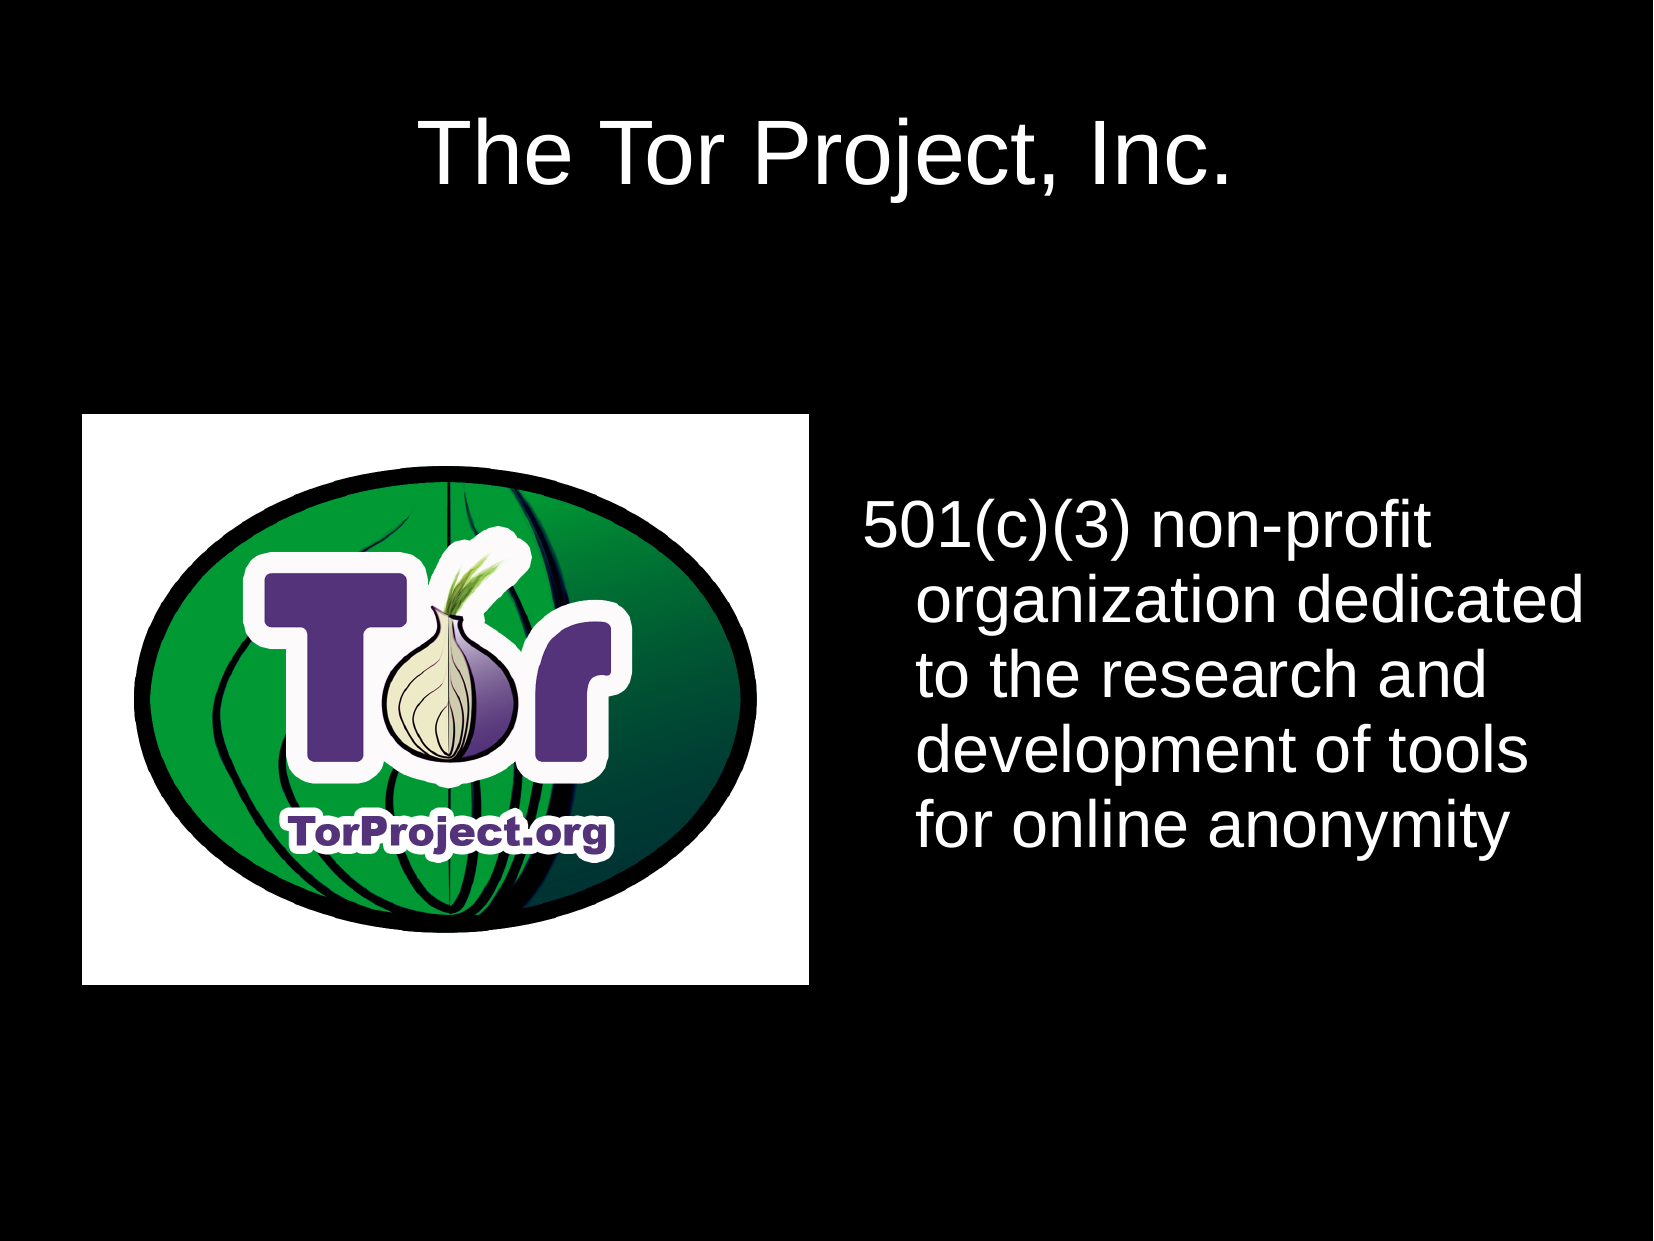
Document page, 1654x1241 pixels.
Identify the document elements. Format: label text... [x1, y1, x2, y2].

title The Tor Project, Inc. [82, 49, 1571, 257]
list 501(c)(3) non-profit organization dedicated to the research and development of tools for online anonymity [844, 487, 1613, 938]
picture [82, 414, 809, 985]
